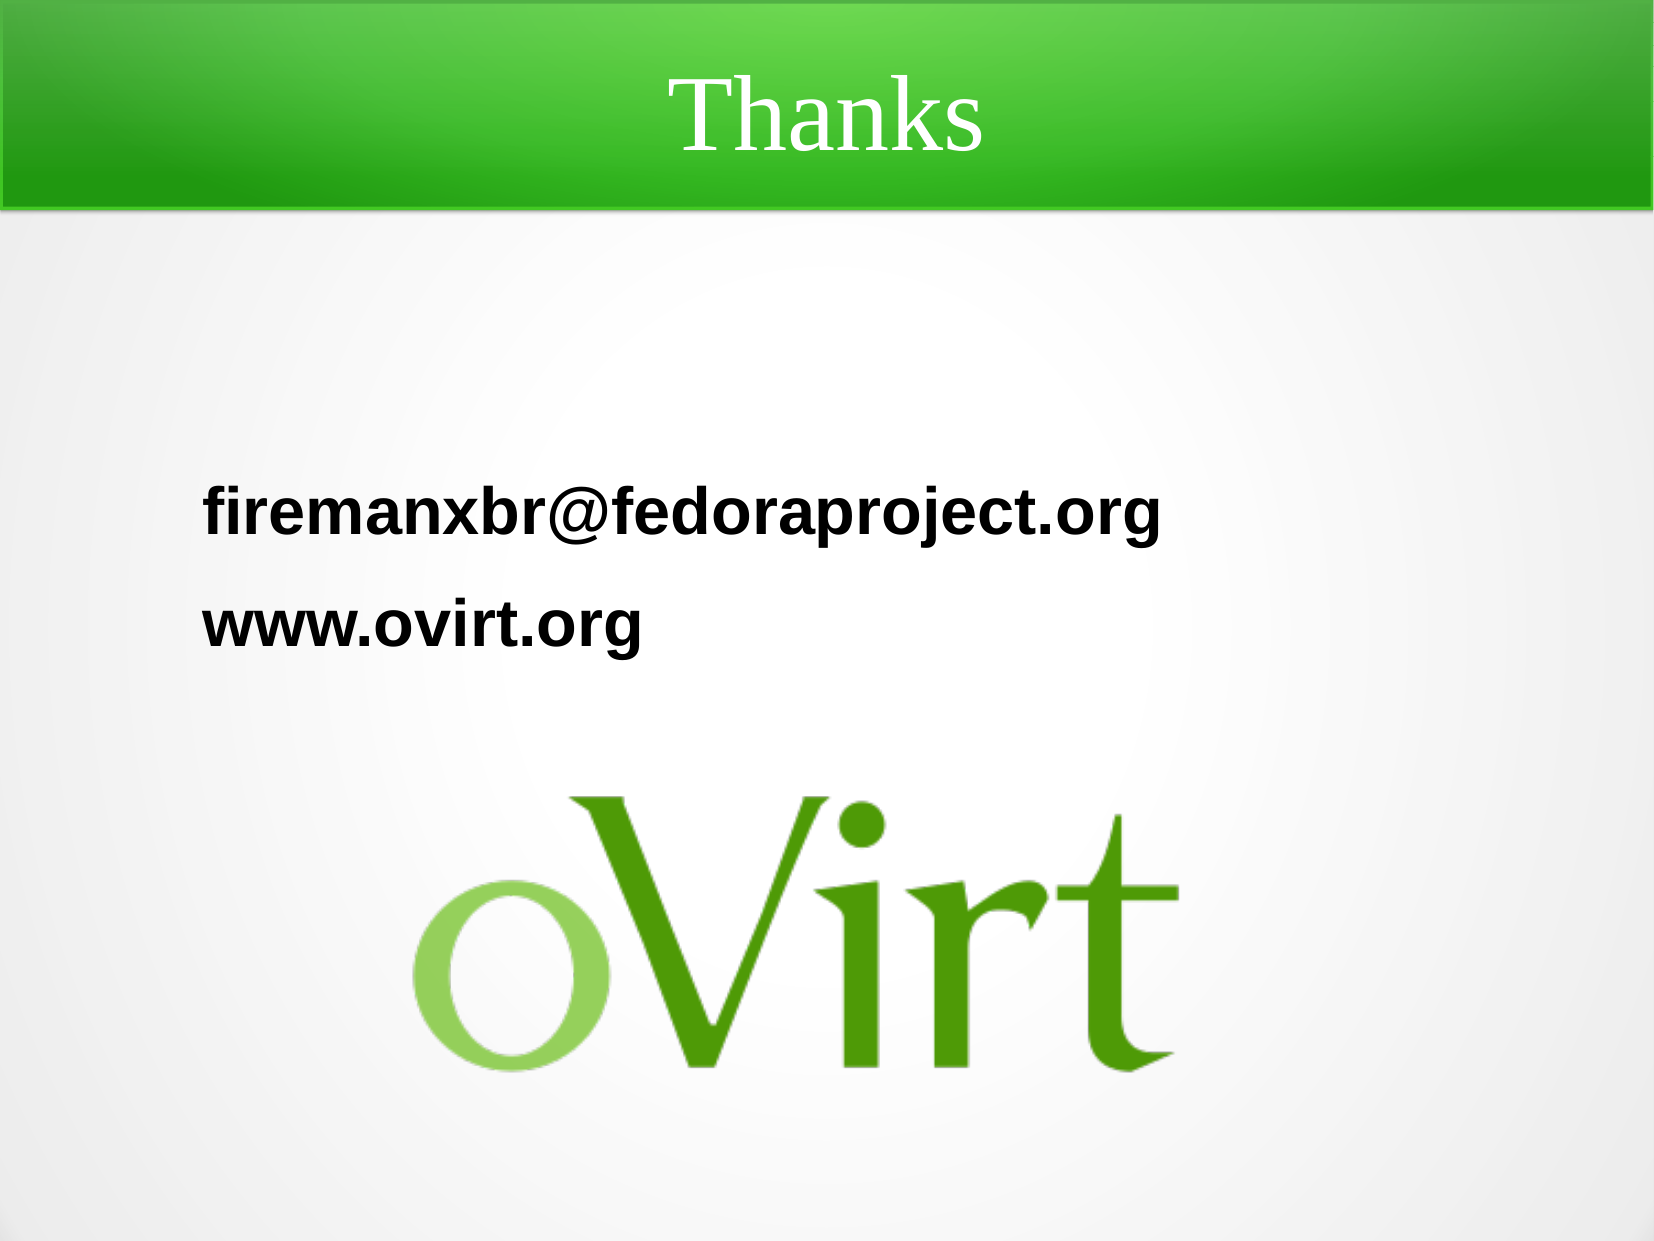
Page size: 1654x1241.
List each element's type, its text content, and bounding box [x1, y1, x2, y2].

picture [363, 729, 1243, 1121]
title Thanks [82, 49, 1571, 179]
text_box firemanxbr@fedoraproject.org www.ovirt.org [187, 429, 1501, 631]
